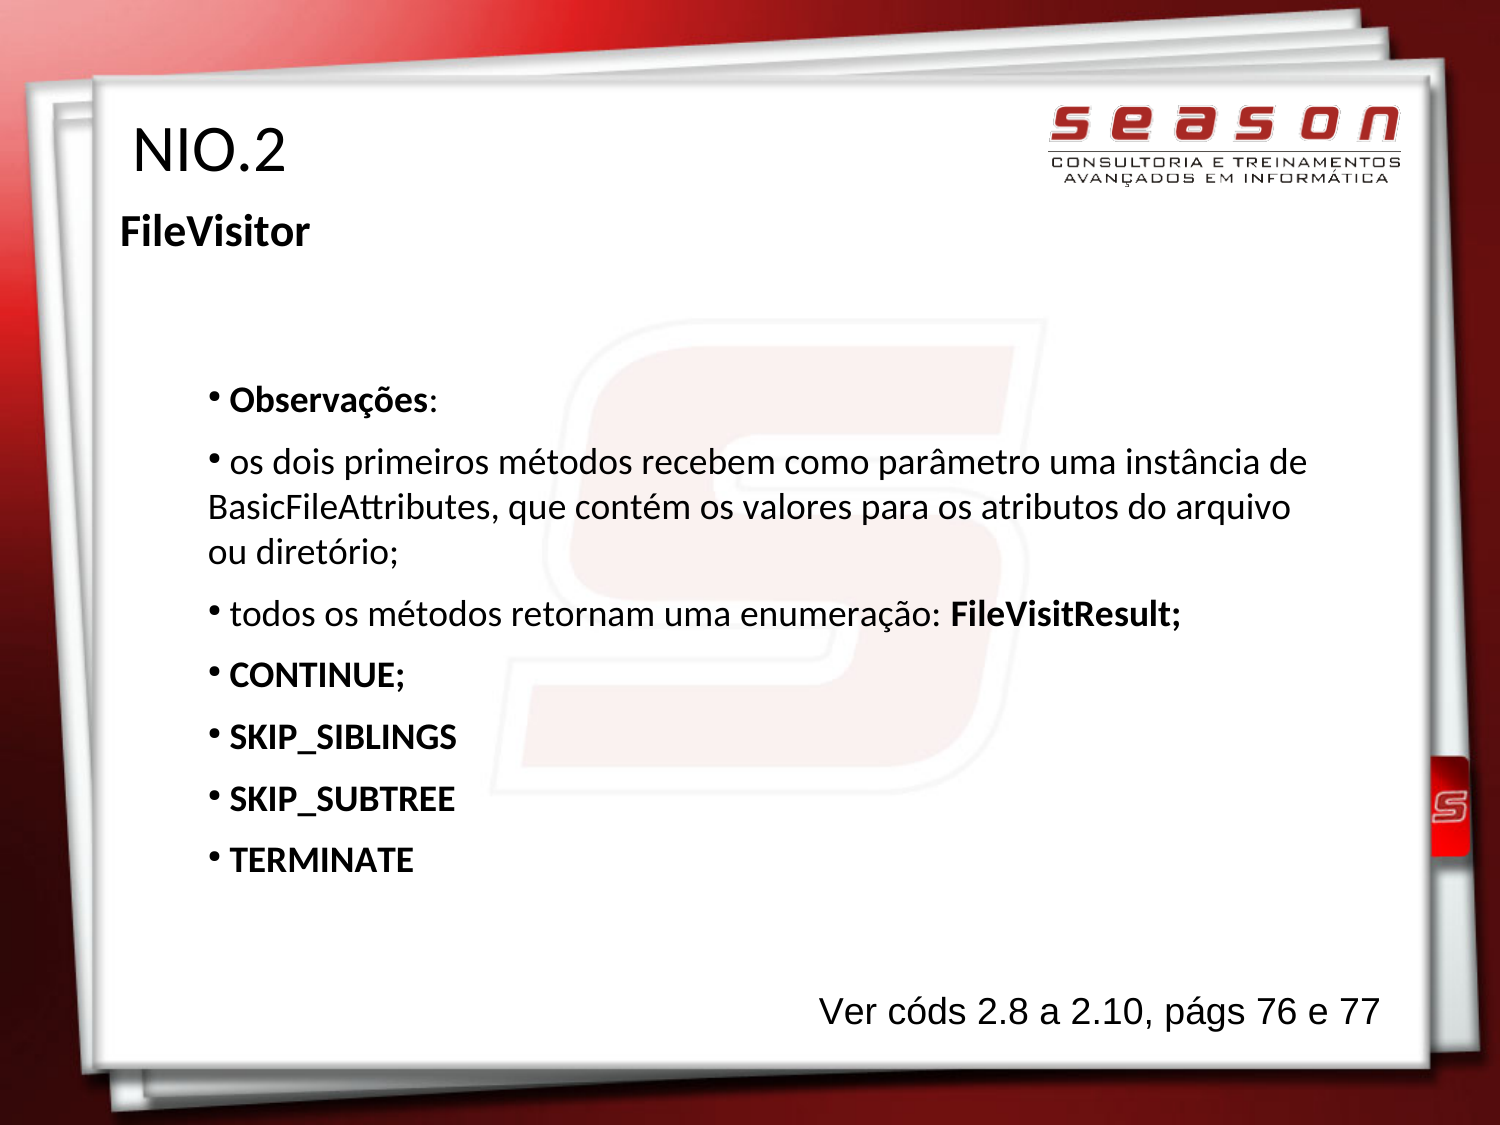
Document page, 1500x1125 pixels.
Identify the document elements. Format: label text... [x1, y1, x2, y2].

text_box Observações: os dois primeiros métodos recebem como parâmetro uma instância de BasicFileAttributes, que contém os valores para os atributos do arquivo ou diretório; todos os métodos retornam uma enumeração: FileVisitResult; CONTINUE; SKIP_SIBLINGS SKIP_SUBTREE TERMINATE [207, 352, 1328, 903]
title NIO.2 [118, 33, 1394, 257]
picture [0, 0, 1500, 1125]
text_box FileVisitor [119, 200, 1240, 256]
text_box Ver códs 2.8 a 2.10, págs 76 e 77 [708, 979, 1396, 1040]
